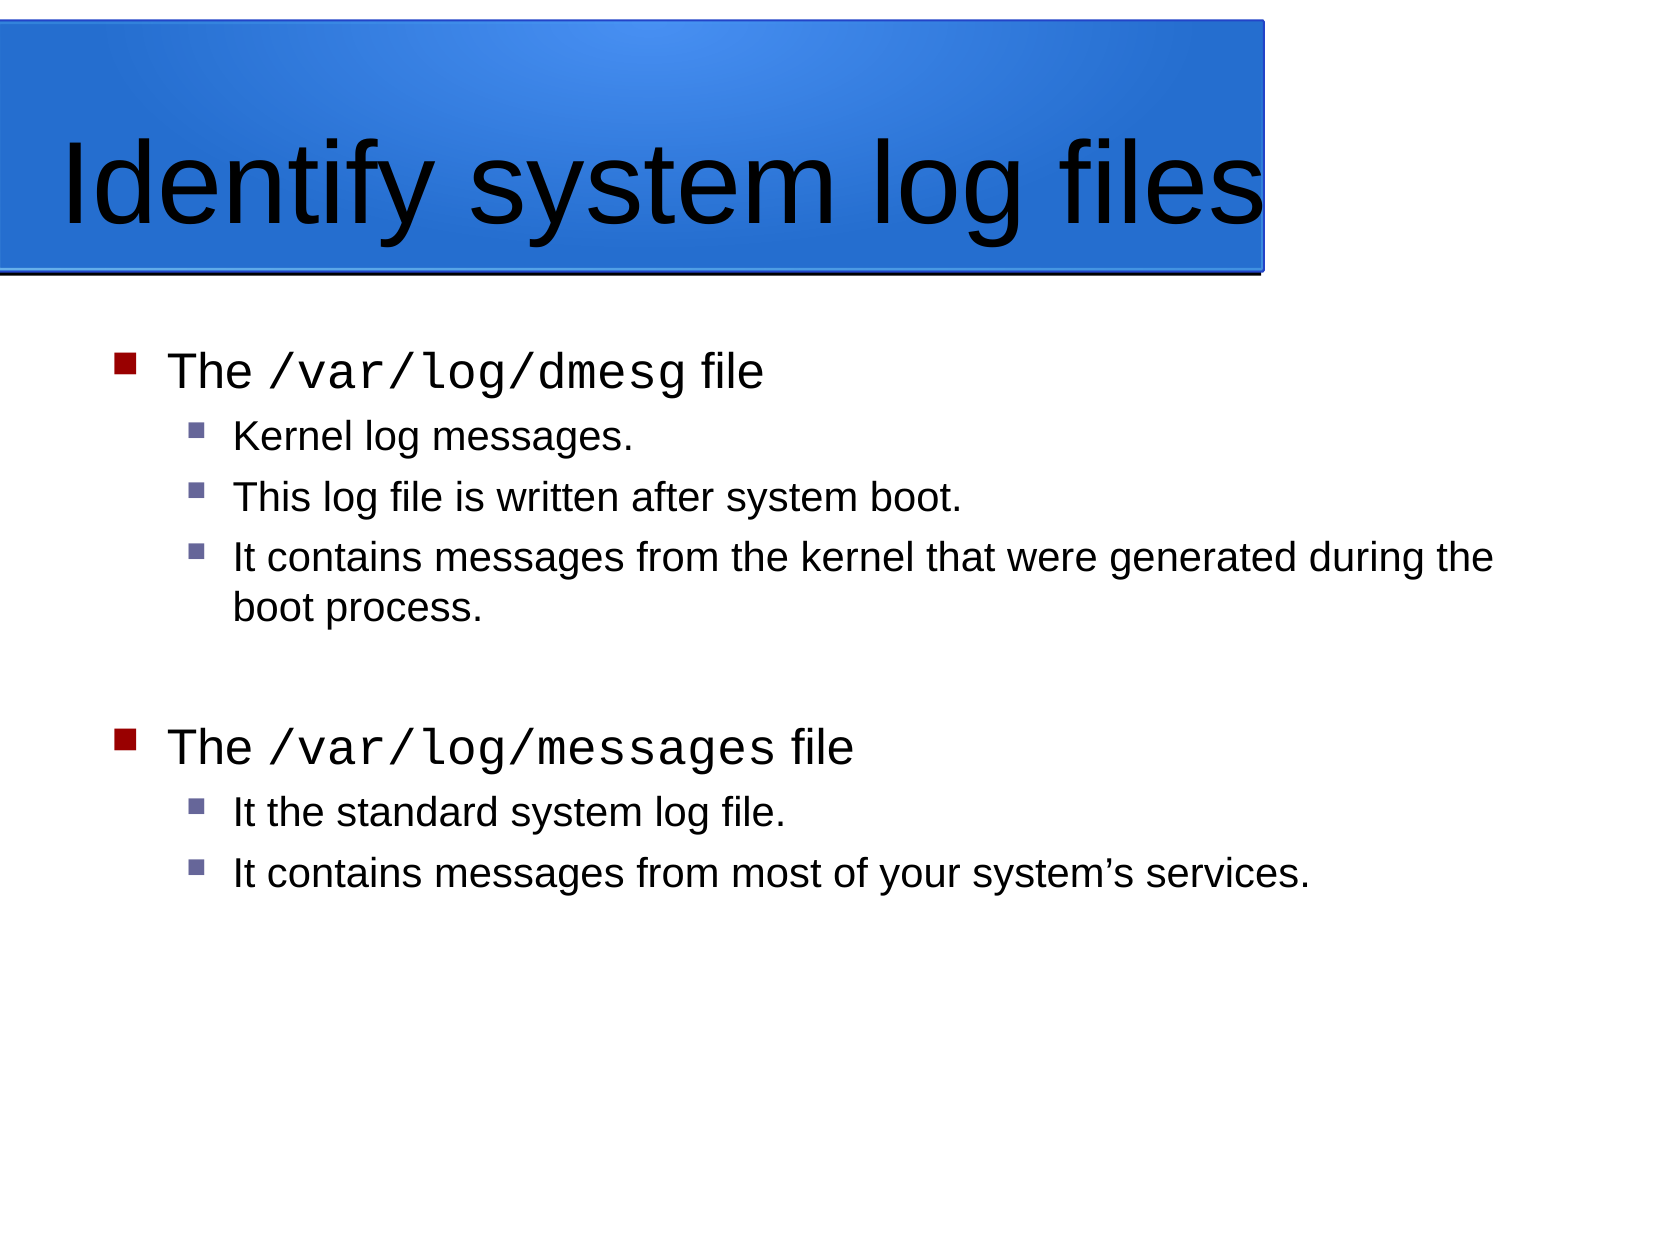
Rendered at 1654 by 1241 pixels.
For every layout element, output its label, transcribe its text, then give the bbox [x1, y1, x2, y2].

list The /var/log/dmesg file Kernel log messages. This log file is written after system boot. It contains messages from the kernel that were generated during the boot process. The /var/log/messages file It the standard system log file. It contains messages from most of your system’s services. [96, 330, 1571, 1061]
title Identify system log files [45, 48, 1520, 256]
